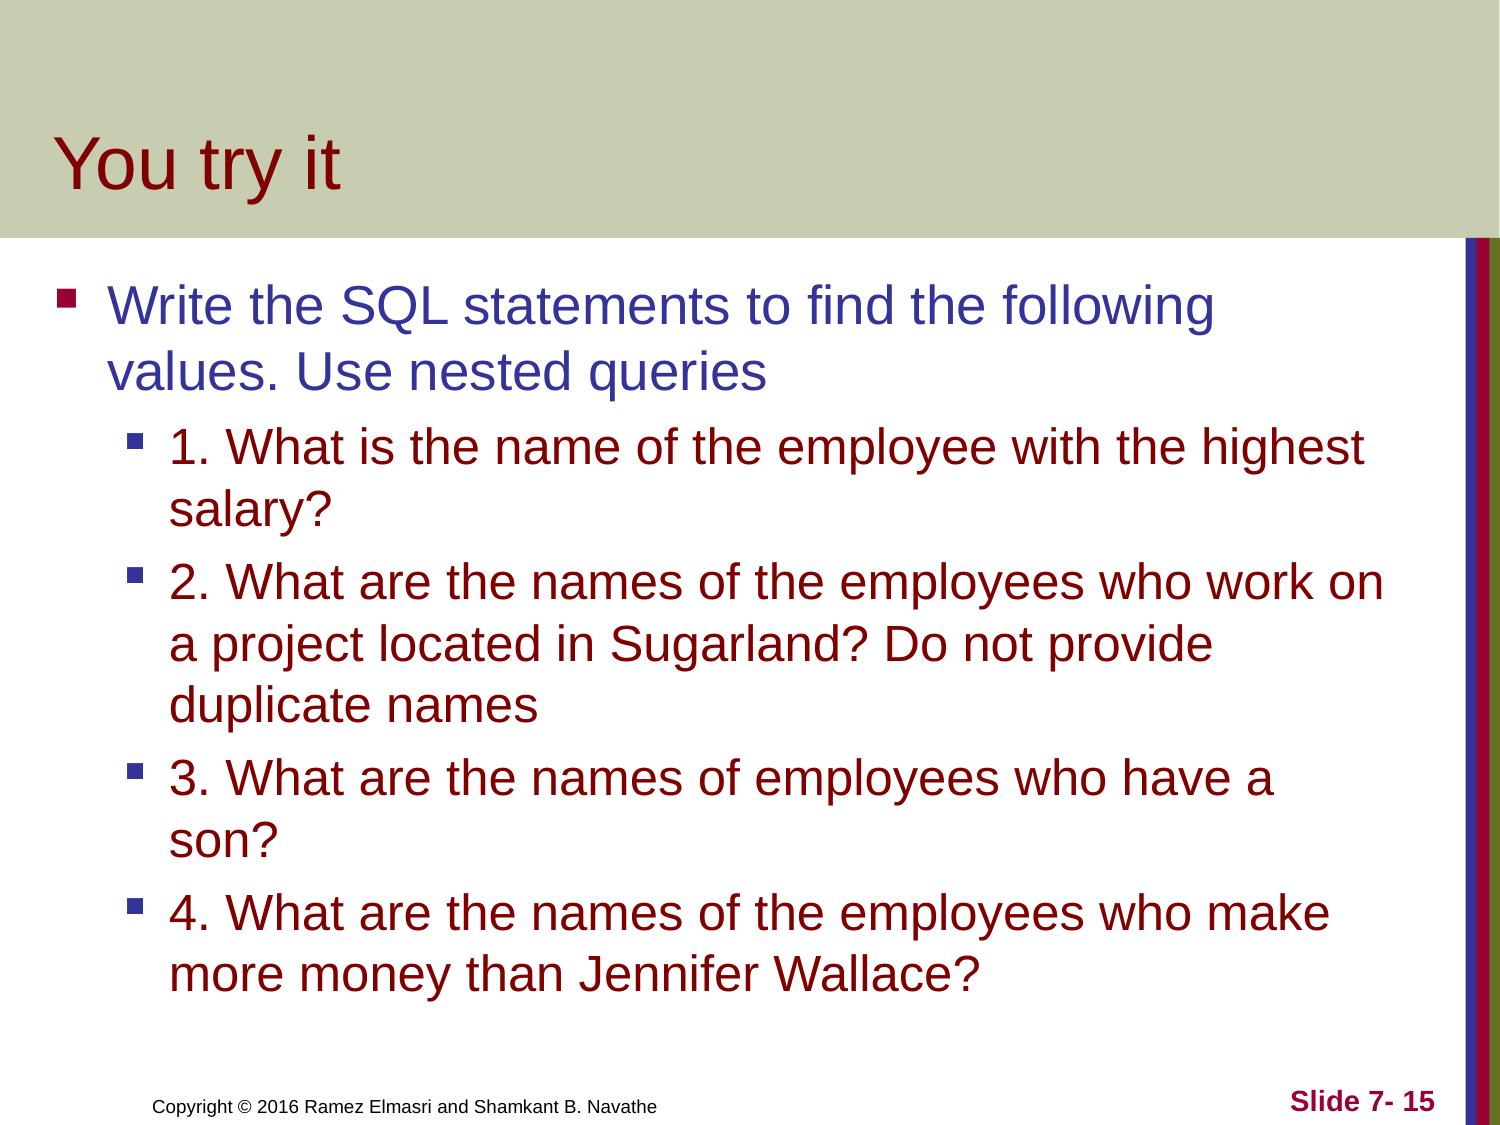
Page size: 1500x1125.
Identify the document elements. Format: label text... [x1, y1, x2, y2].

text_box Slide 7- <number> [1137, 1050, 1450, 1125]
list Write the SQL statements to find the following values. Use nested queries 1. What is the name of the employee with the highest salary? 2. What are the names of the employees who work on a project located in Sugarland? Do not provide duplicate names 3. What are the names of employees who have a son? 4. What are the names of the employees who make more money than Jennifer Wallace? [39, 262, 1400, 1013]
title You try it [37, 49, 1317, 213]
